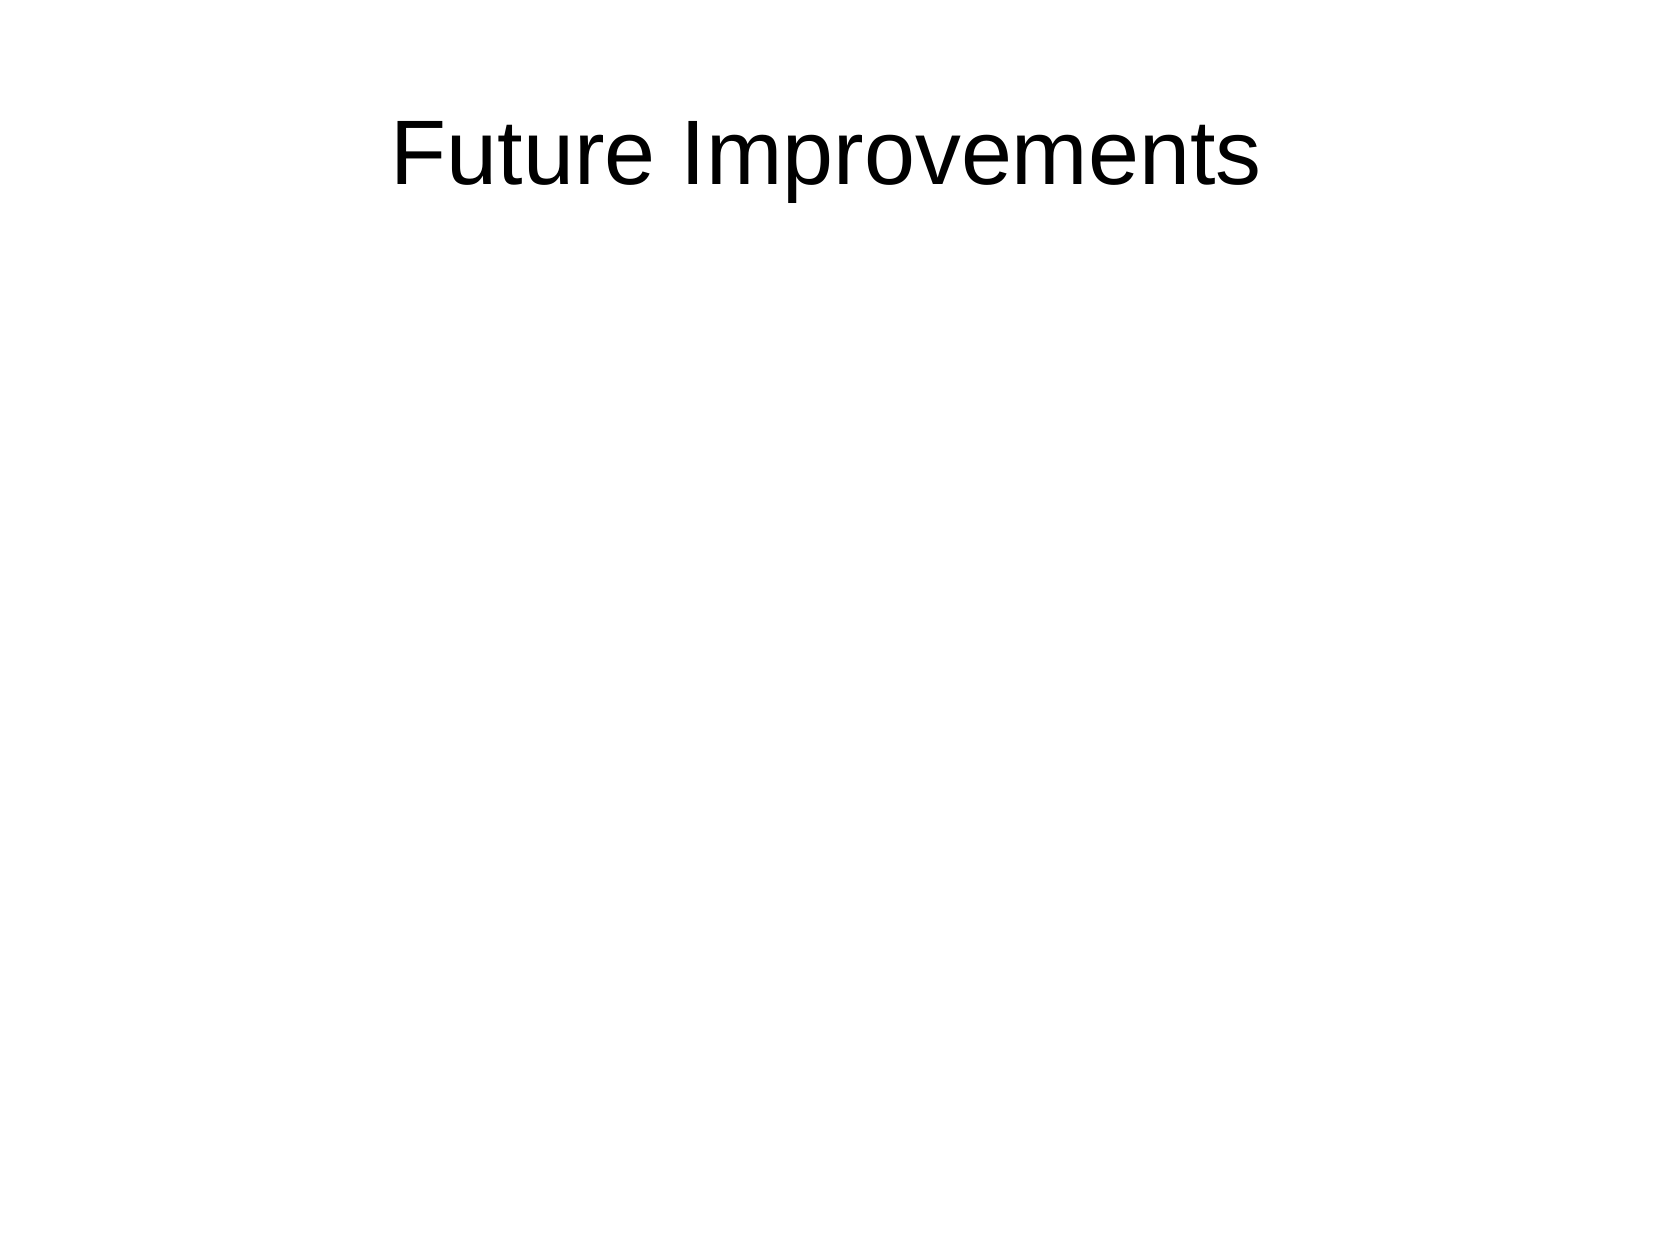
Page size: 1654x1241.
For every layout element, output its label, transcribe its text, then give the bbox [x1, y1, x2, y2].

title Future Improvements [82, 49, 1571, 257]
